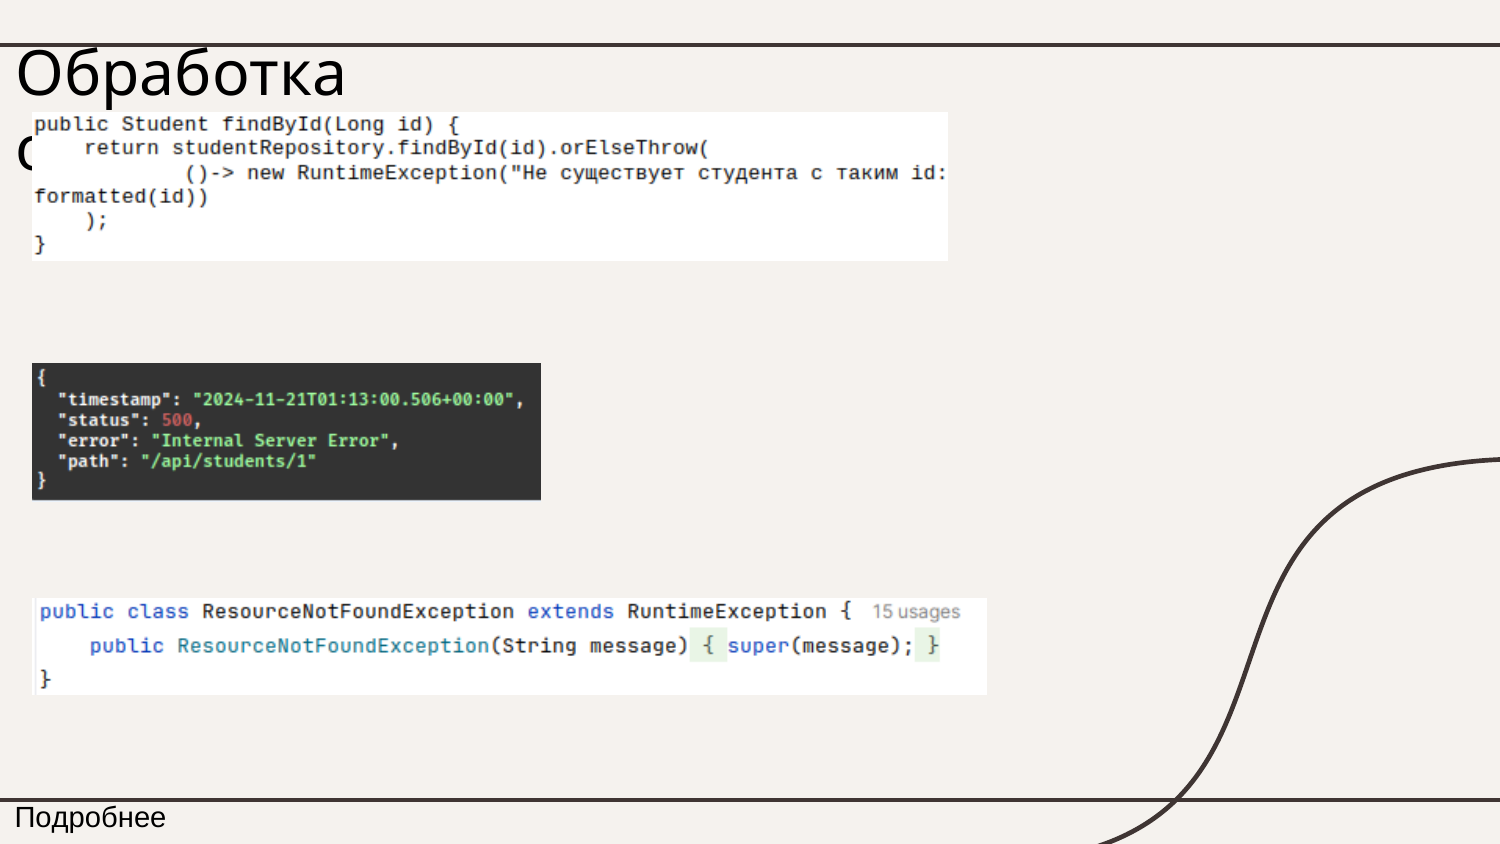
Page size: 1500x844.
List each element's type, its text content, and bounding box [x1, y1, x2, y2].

picture [32, 112, 948, 261]
text_box Подробнее [0, 791, 450, 842]
picture [32, 363, 541, 502]
title Обработка ошибок [0, 18, 565, 113]
picture [32, 598, 987, 695]
